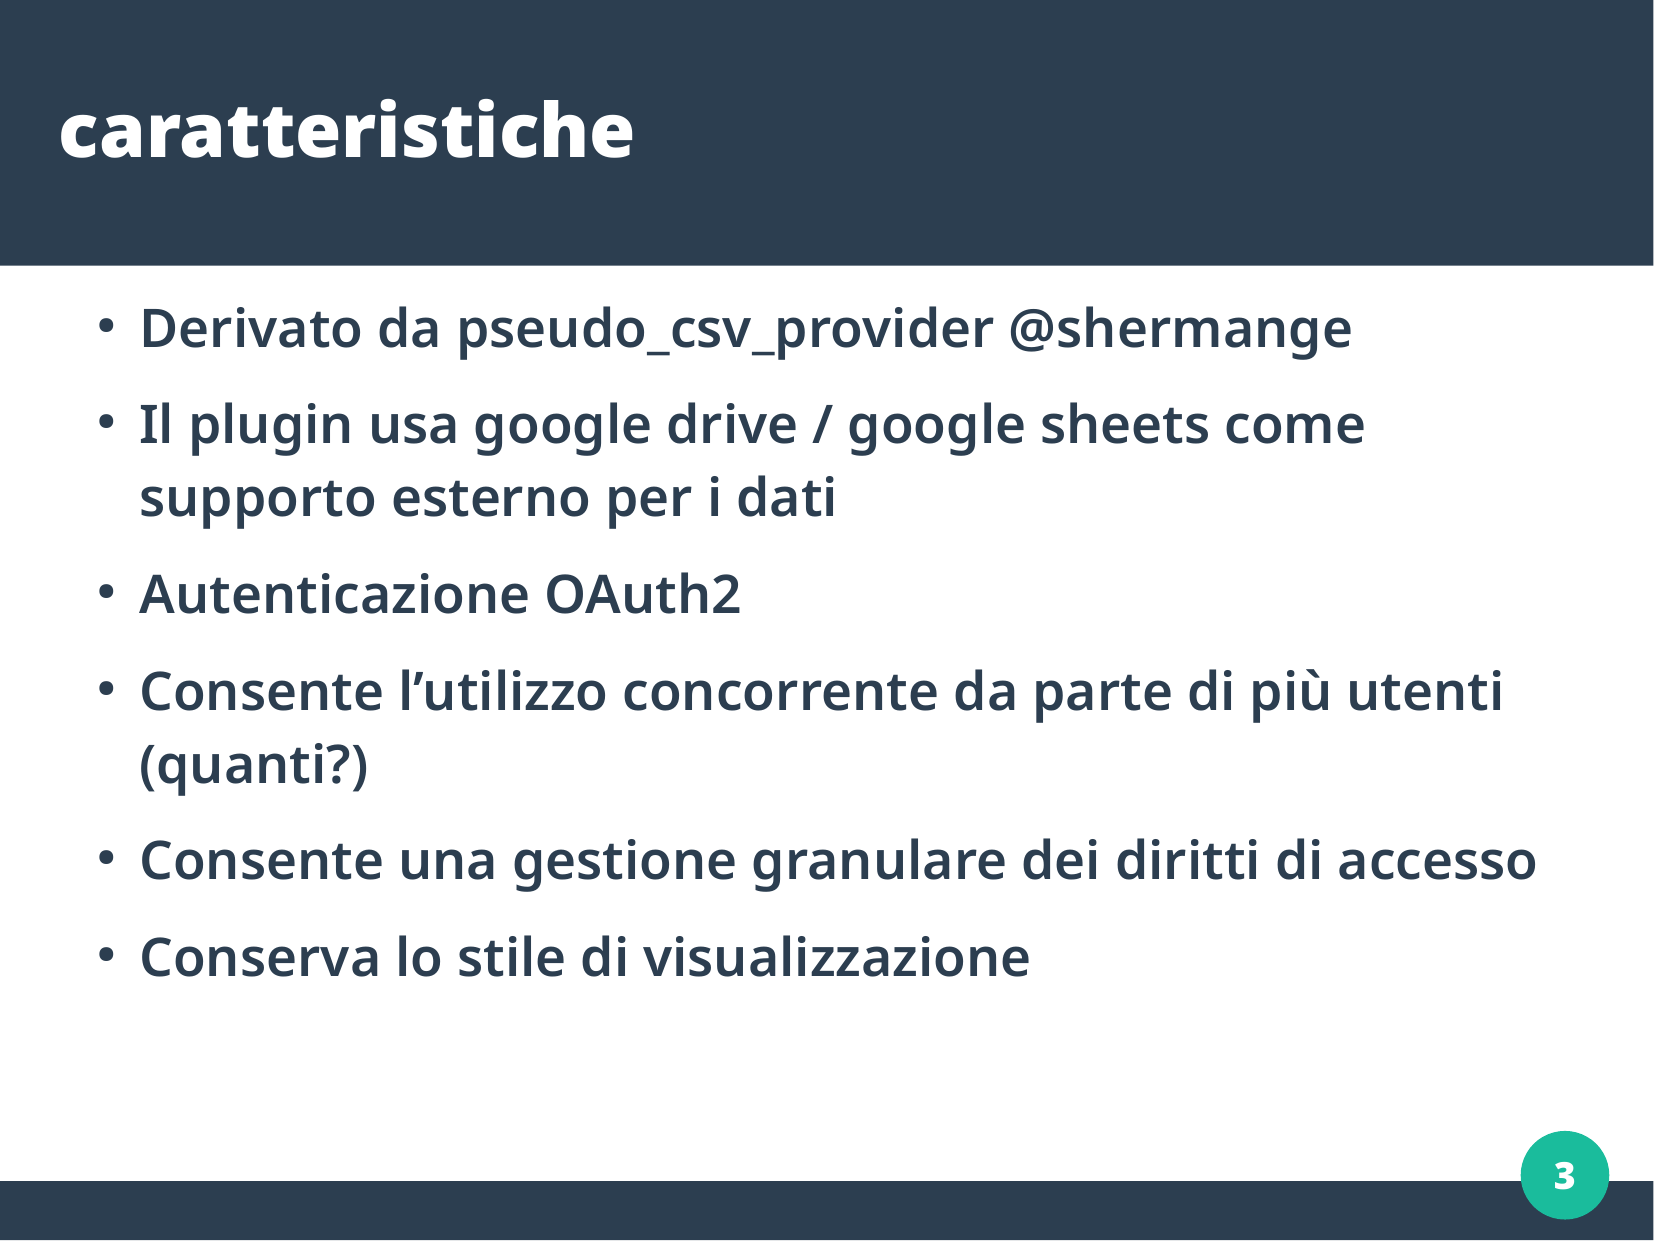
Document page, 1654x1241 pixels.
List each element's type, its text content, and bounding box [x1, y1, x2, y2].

list Derivato da pseudo_csv_provider @shermange Il plugin usa google drive / google sheets come supporto esterno per i dati Autenticazione OAuth2 Consente l’utilizzo concorrente da parte di più utenti (quanti?) Consente una gestione granulare dei diritti di accesso Conserva lo stile di visualizzazione [82, 290, 1571, 1010]
title caratteristiche [59, 49, 1595, 207]
